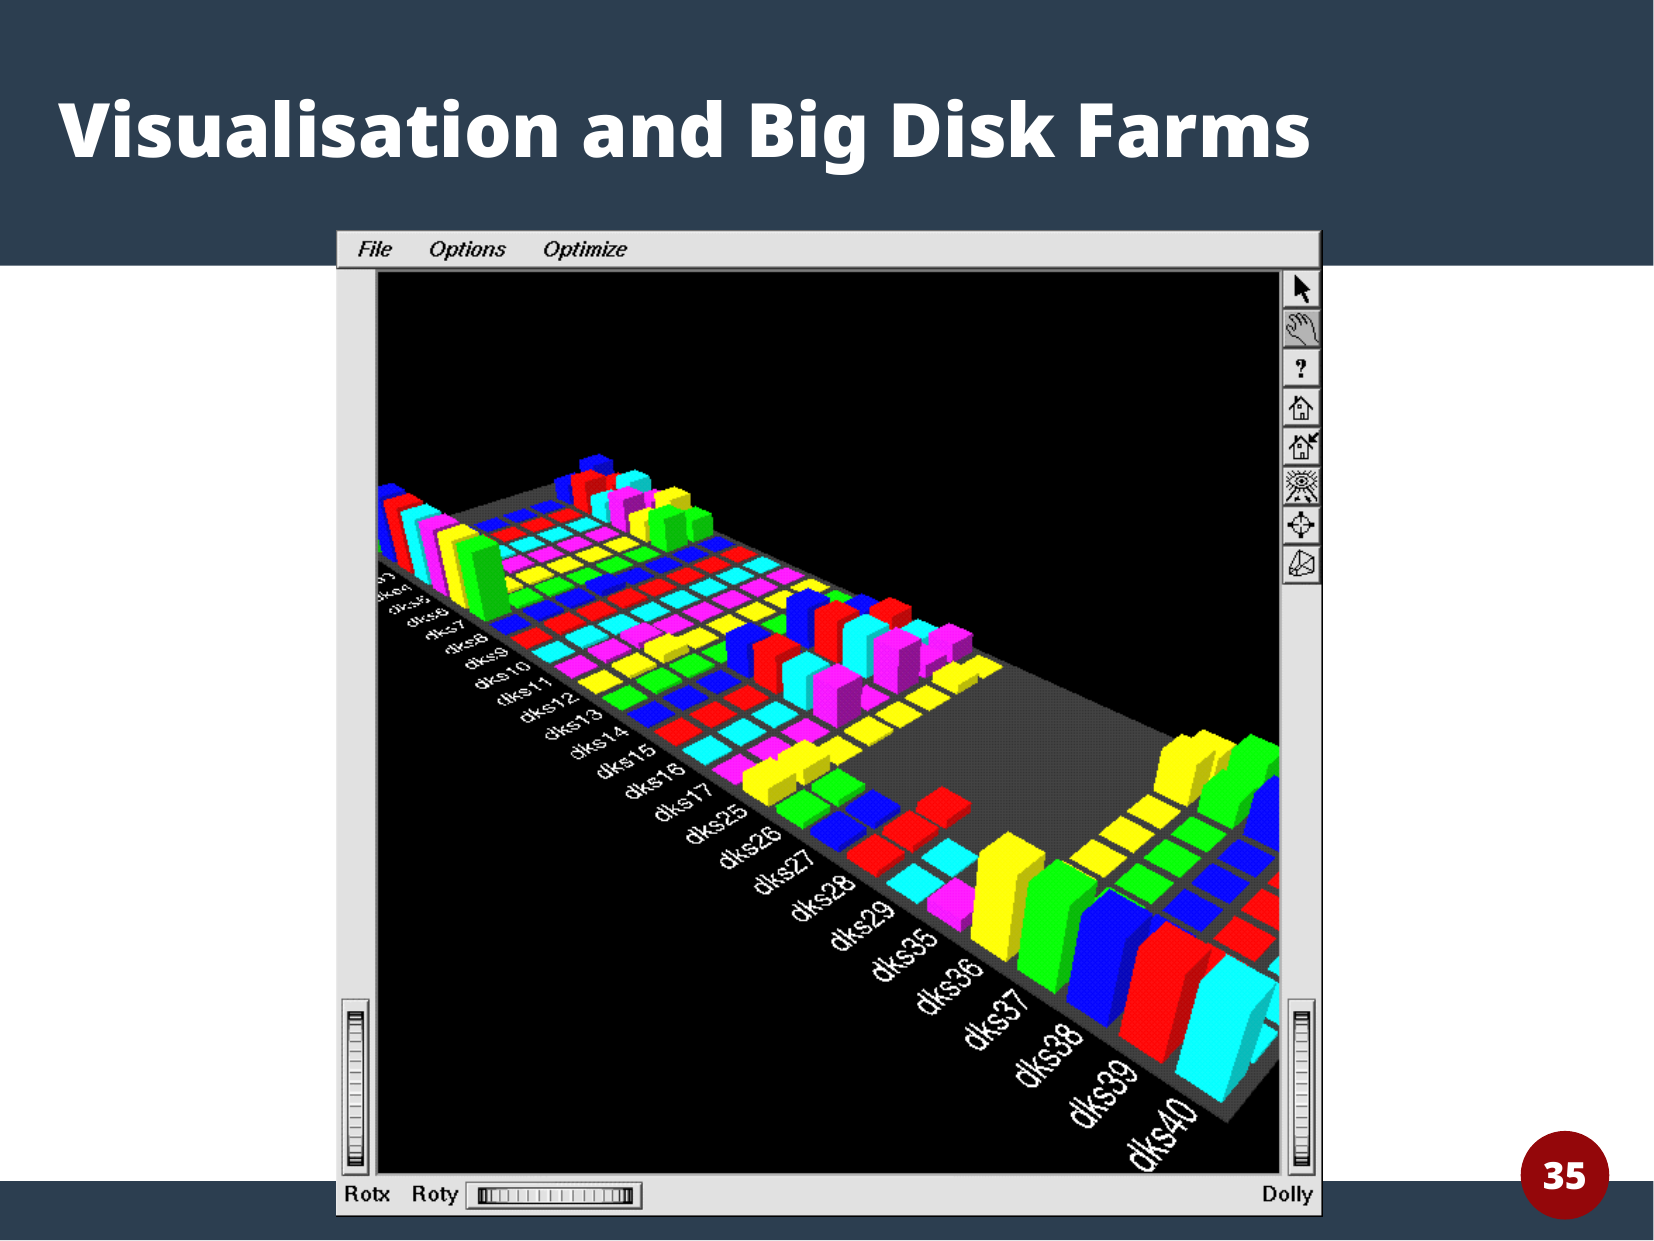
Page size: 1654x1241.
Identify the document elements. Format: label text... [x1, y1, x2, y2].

title Visualisation and Big Disk Farms [59, 49, 1595, 207]
picture [336, 230, 1323, 1217]
